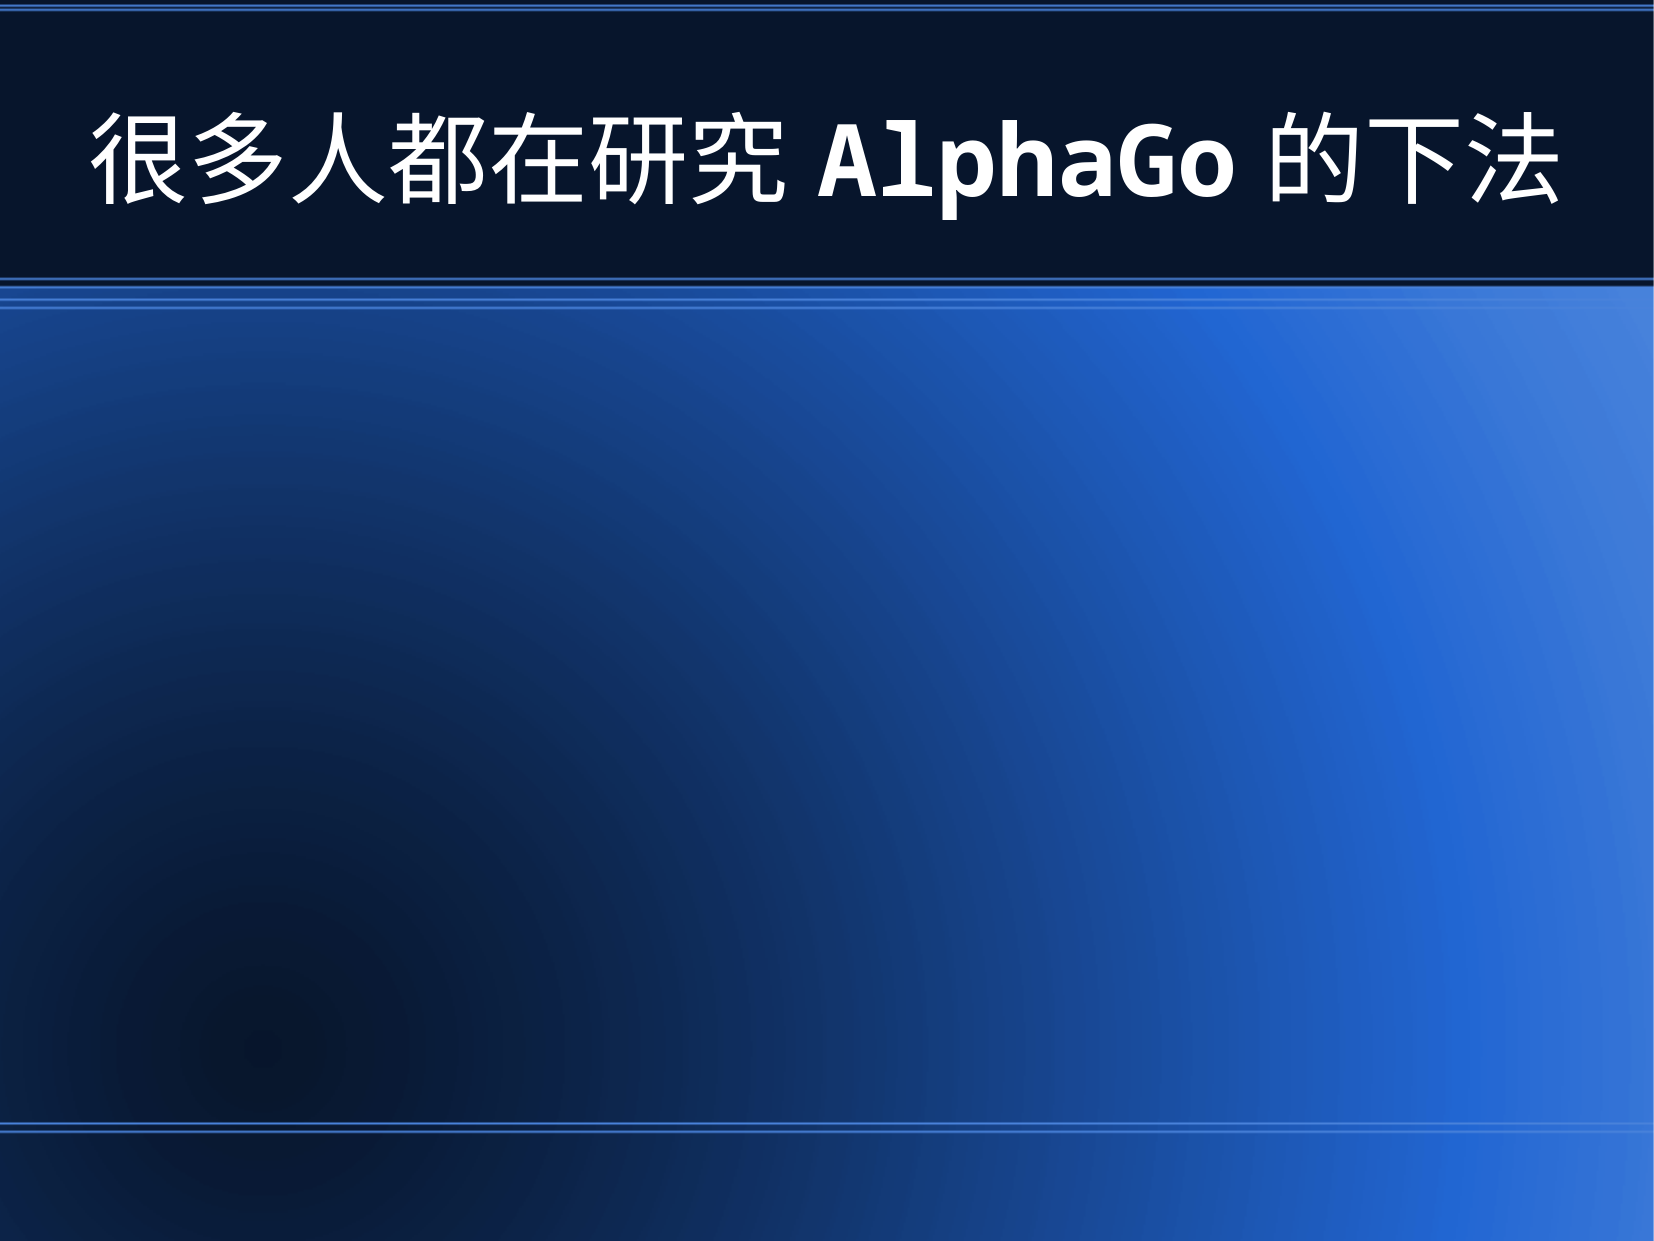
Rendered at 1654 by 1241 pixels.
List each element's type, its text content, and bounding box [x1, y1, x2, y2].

title 很多人都在研究AlphaGo的下法 [82, 49, 1571, 257]
picture [0, 0, 1654, 1241]
